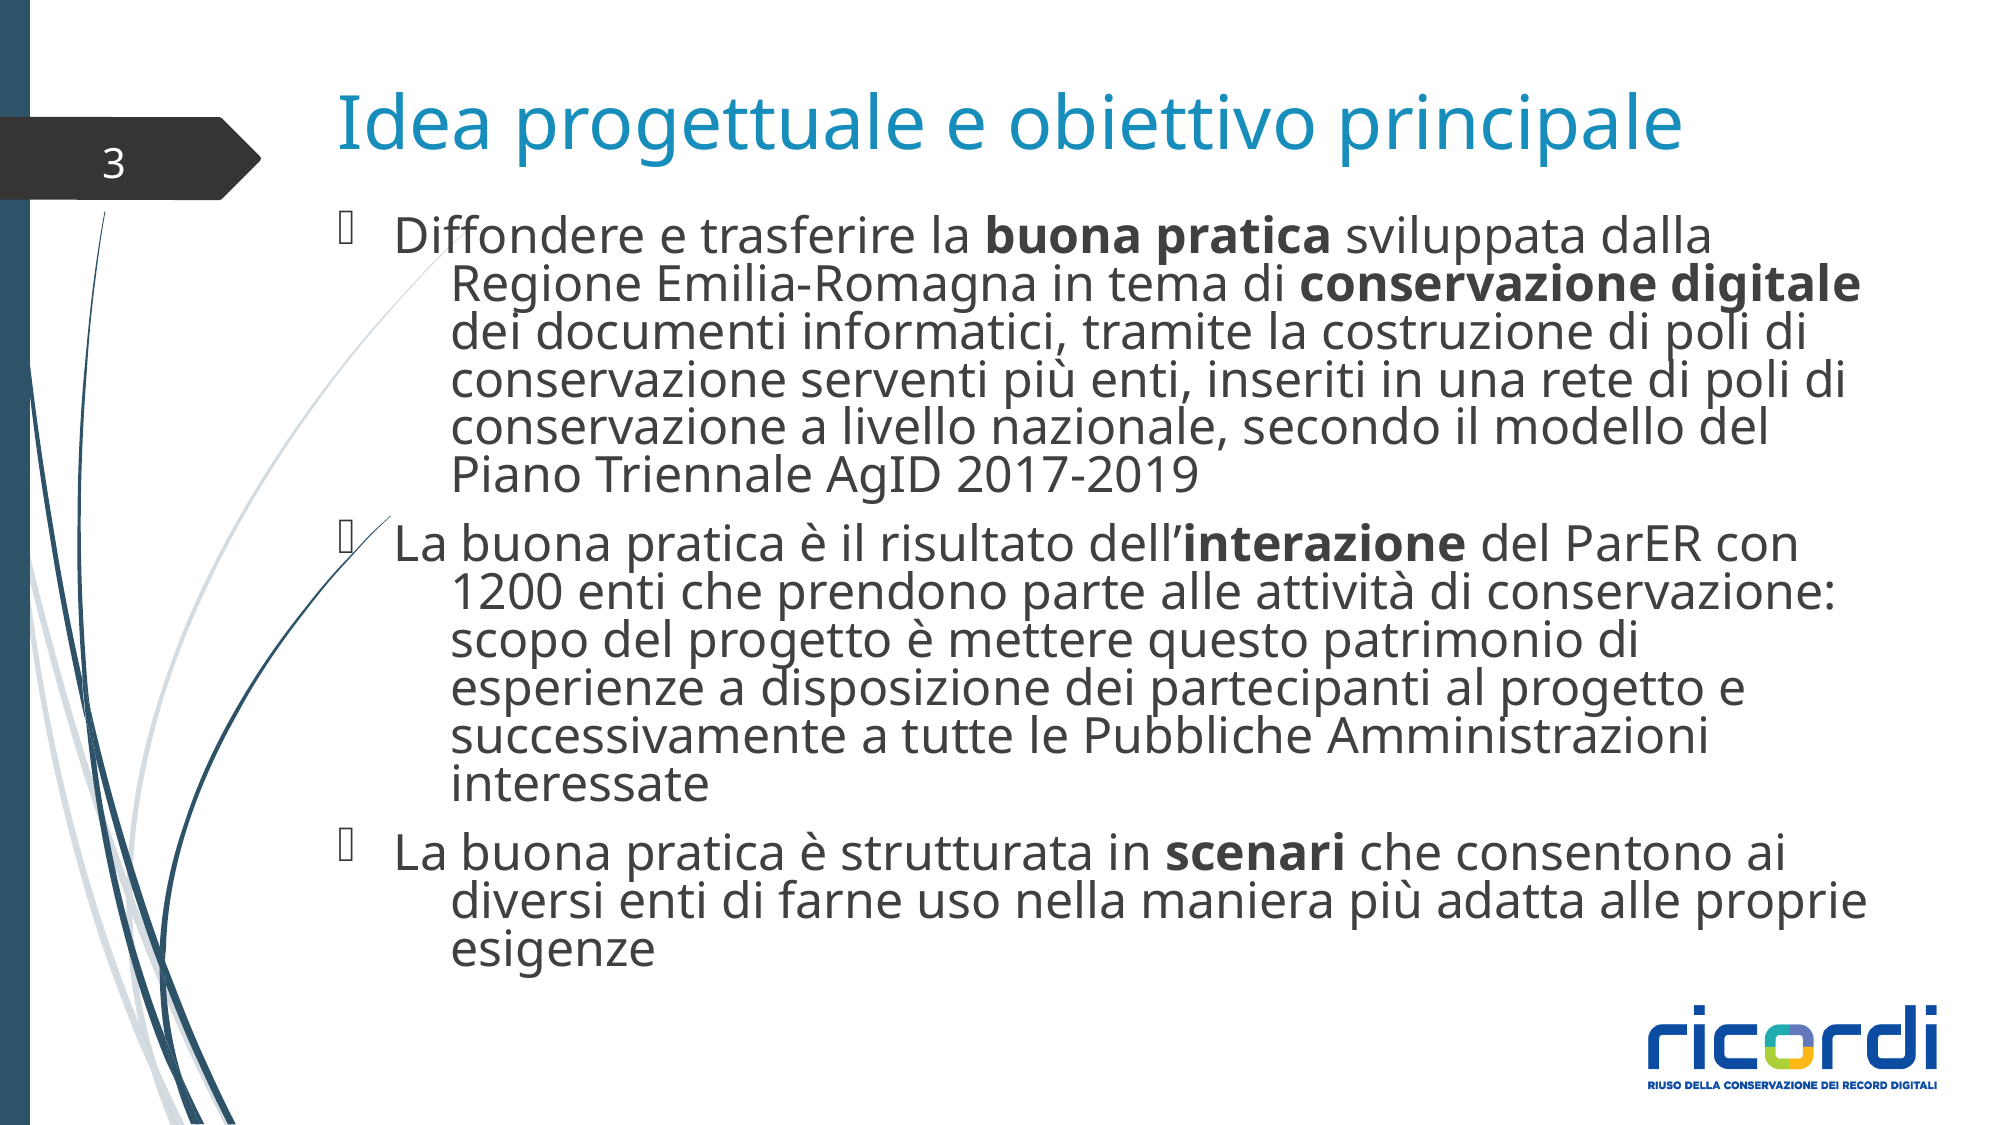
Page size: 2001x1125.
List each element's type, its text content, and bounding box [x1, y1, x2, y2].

list Diffondere e trasferire la buona pratica sviluppata dalla Regione Emilia-Romagna in tema di conservazione digitale dei documenti informatici, tramite la costruzione di poli di conservazione serventi più enti, inseriti in una rete di poli di conservazione a livello nazionale, secondo il modello del Piano Triennale AgID 2017-2019 La buona pratica è il risultato dell’interazione del ParER con 1200 enti che prendono parte alle attività di conservazione: scopo del progetto è mettere questo patrimonio di esperienze a disposizione dei partecipanti al progetto e successivamente a tutte le Pubbliche Amministrazioni interessate La buona pratica è strutturata in scenari che consentono ai diversi enti di farne uso nella maniera più adatta alle proprie esigenze [322, 207, 1895, 1014]
title Idea progettuale e obiettivo principale [322, 66, 1941, 220]
text_box <numero> [87, 129, 216, 190]
picture [1643, 1000, 1941, 1094]
